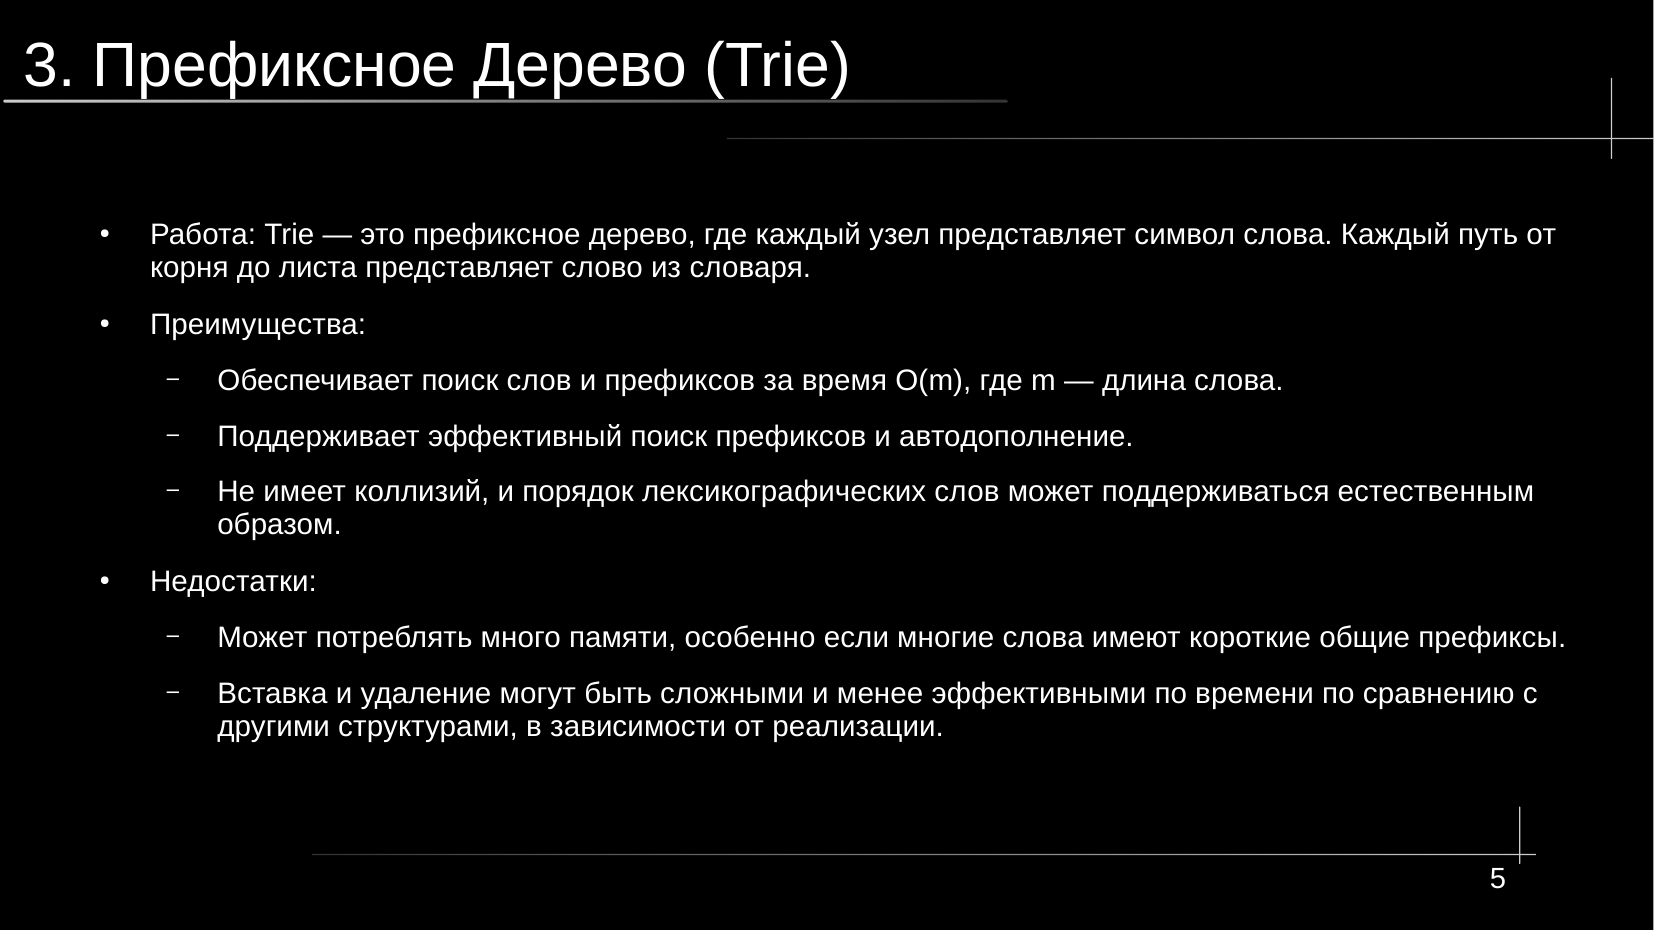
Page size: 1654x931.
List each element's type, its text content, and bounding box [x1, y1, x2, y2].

title 3. Префиксное Дерево (Trie) [23, 11, 1589, 119]
list Работа: Trie — это префиксное дерево, где каждый узел представляет символ слова. Каждый путь от корня до листа представляет слово из словаря. Преимущества: Обеспечивает поиск слов и префиксов за время O(m), где m — длина слова. Поддерживает эффективный поиск префиксов и автодополнение. Не имеет коллизий, и порядок лексикографических слов может поддерживаться естественным образом. Недостатки: Может потреблять много памяти, особенно если многие слова имеют короткие общие префиксы. Вставка и удаление могут быть сложными и менее эффективными по времени по сравнению с другими структурами, в зависимости от реализации. [82, 217, 1571, 758]
